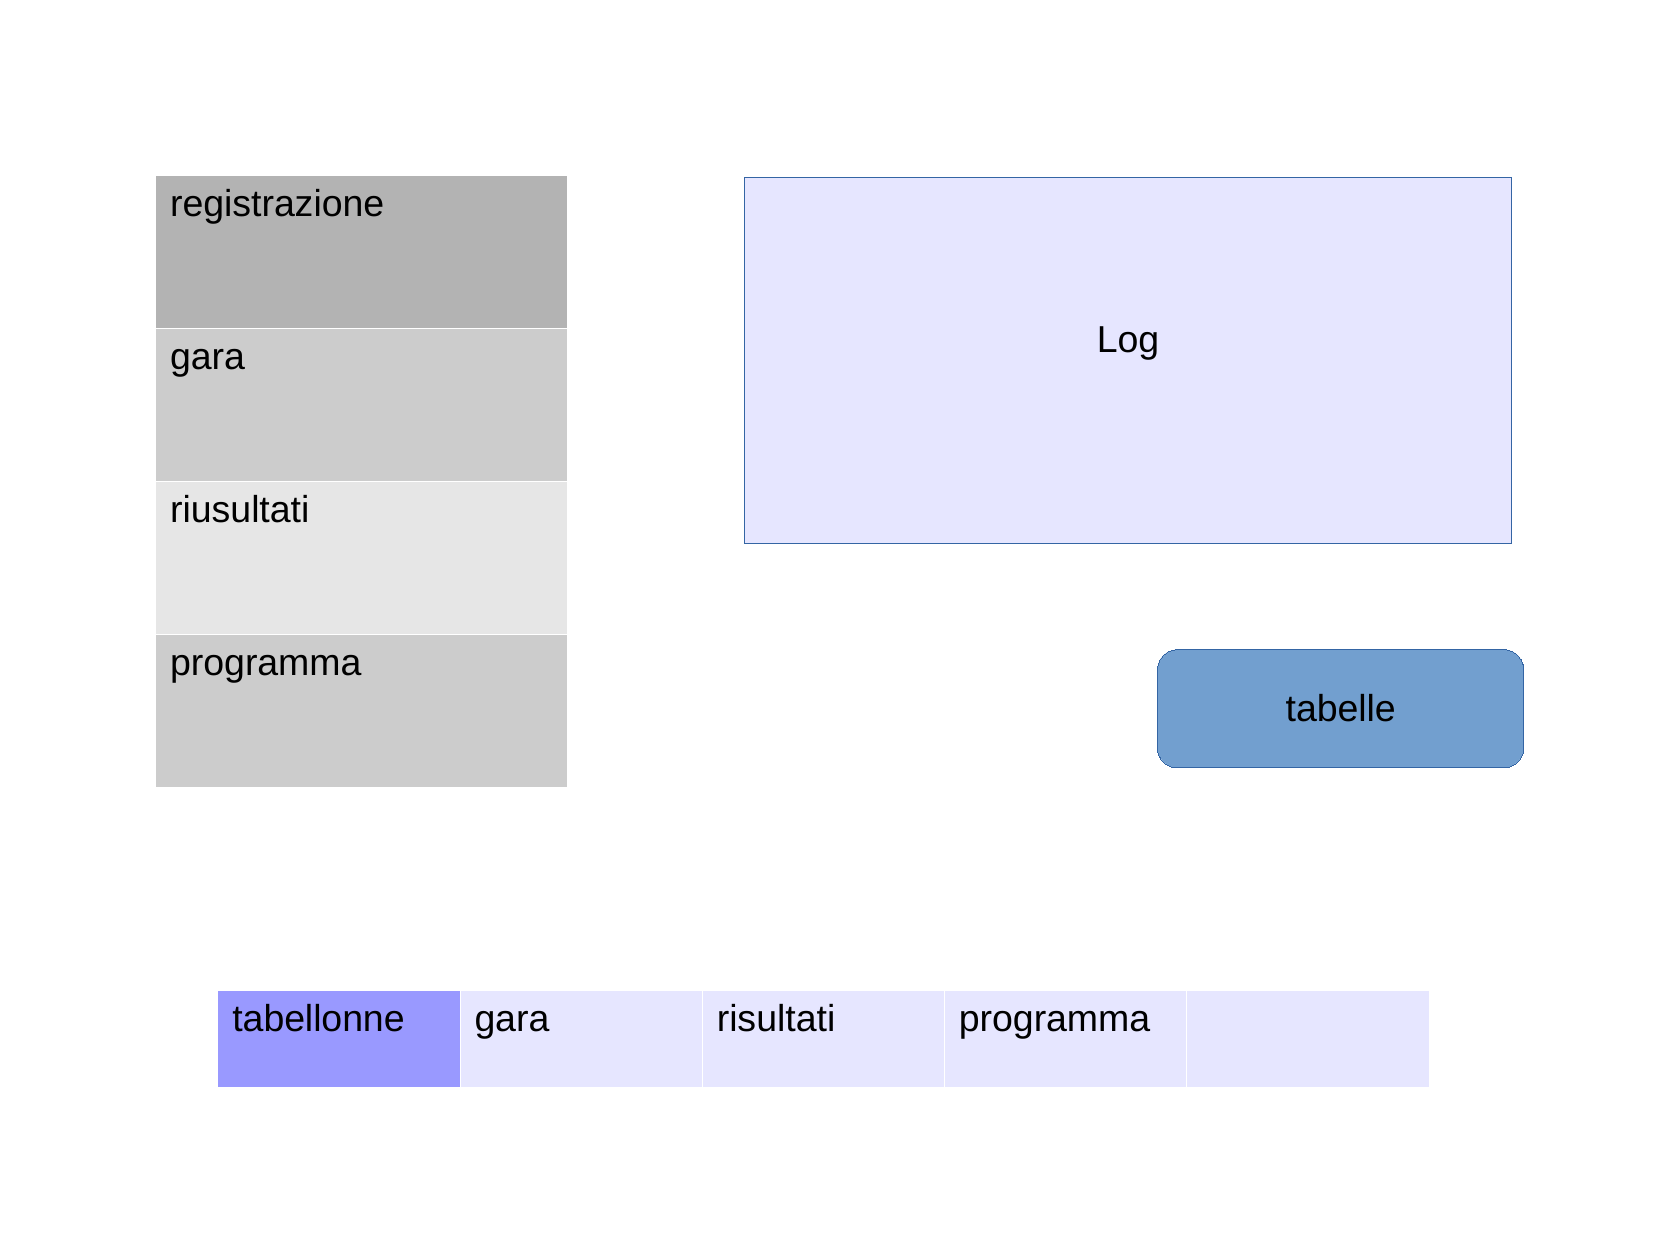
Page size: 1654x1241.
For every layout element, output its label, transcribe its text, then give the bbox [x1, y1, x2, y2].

table_header registrazione [156, 176, 567, 328]
table_cell riusultati [156, 482, 567, 634]
table_cell gara [156, 329, 567, 481]
table_header risultati [703, 991, 944, 1087]
table_header [1187, 991, 1429, 1087]
table_header programma [945, 991, 1186, 1087]
table_header tabellonne [218, 991, 460, 1087]
table_cell programma [156, 635, 567, 787]
text_box Log [744, 177, 1512, 544]
text_box tabelle [1157, 649, 1524, 768]
table_header gara [461, 991, 702, 1087]
